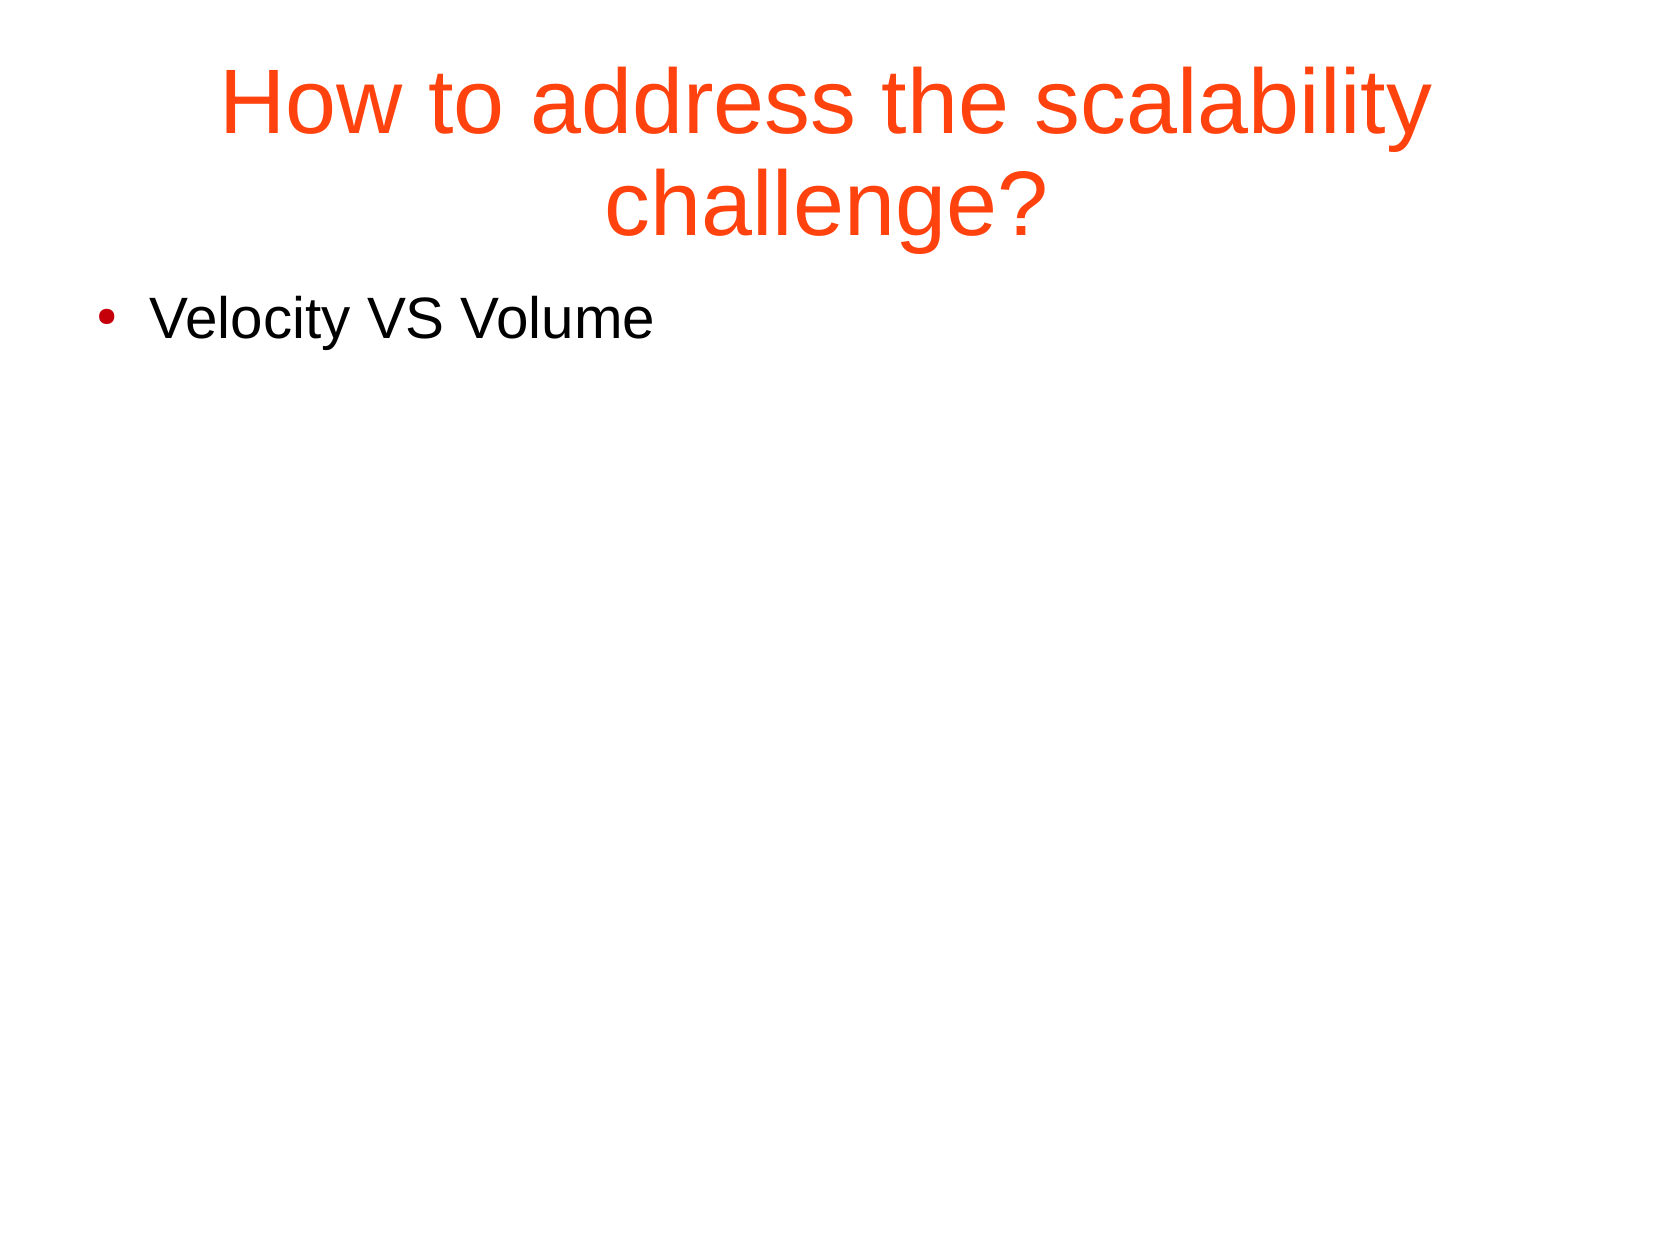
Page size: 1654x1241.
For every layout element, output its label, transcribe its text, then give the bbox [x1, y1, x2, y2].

title How to address the scalability challenge? [82, 49, 1571, 257]
list Velocity VS Volume [78, 286, 1561, 1006]
